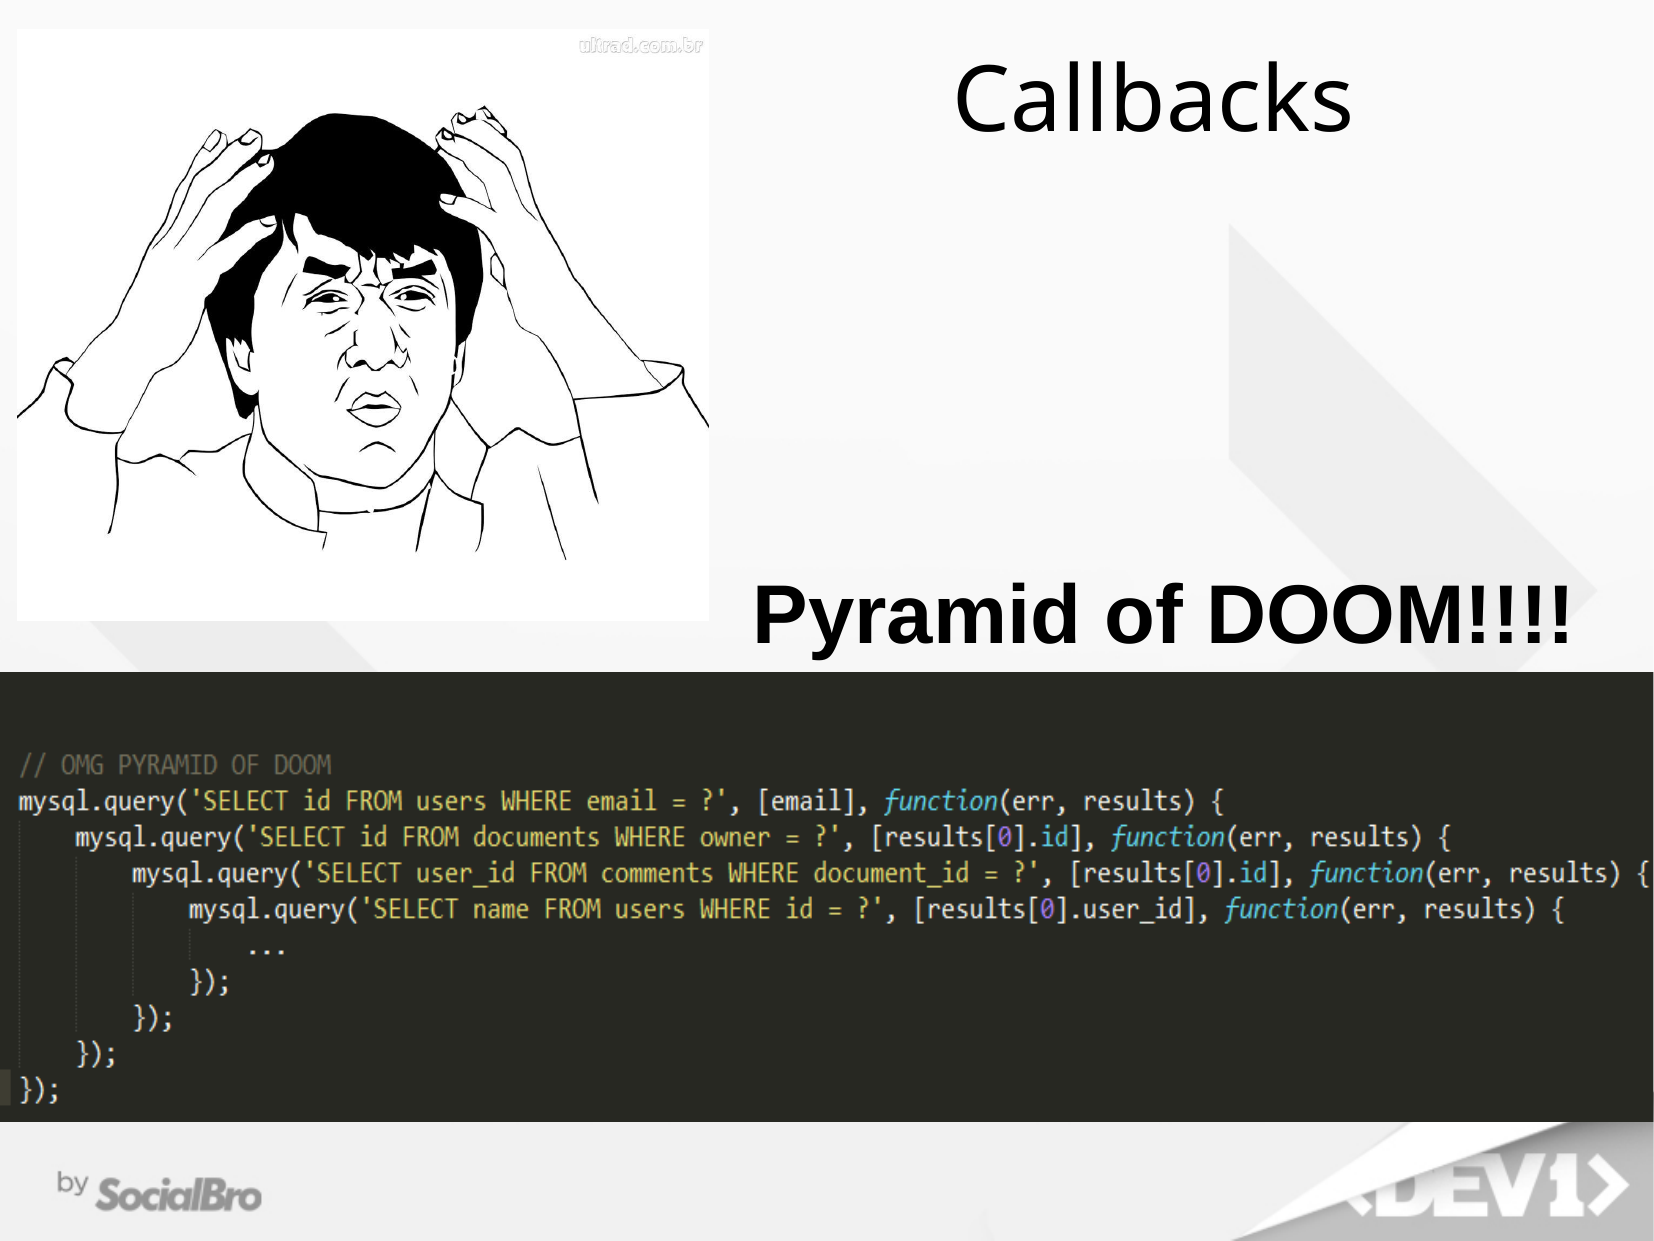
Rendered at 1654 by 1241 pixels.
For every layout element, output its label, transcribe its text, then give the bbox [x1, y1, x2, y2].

text_box Callbacks [797, 45, 1511, 148]
picture [0, 0, 1654, 1241]
text_box Pyramid of DOOM!!!! [738, 561, 1595, 703]
